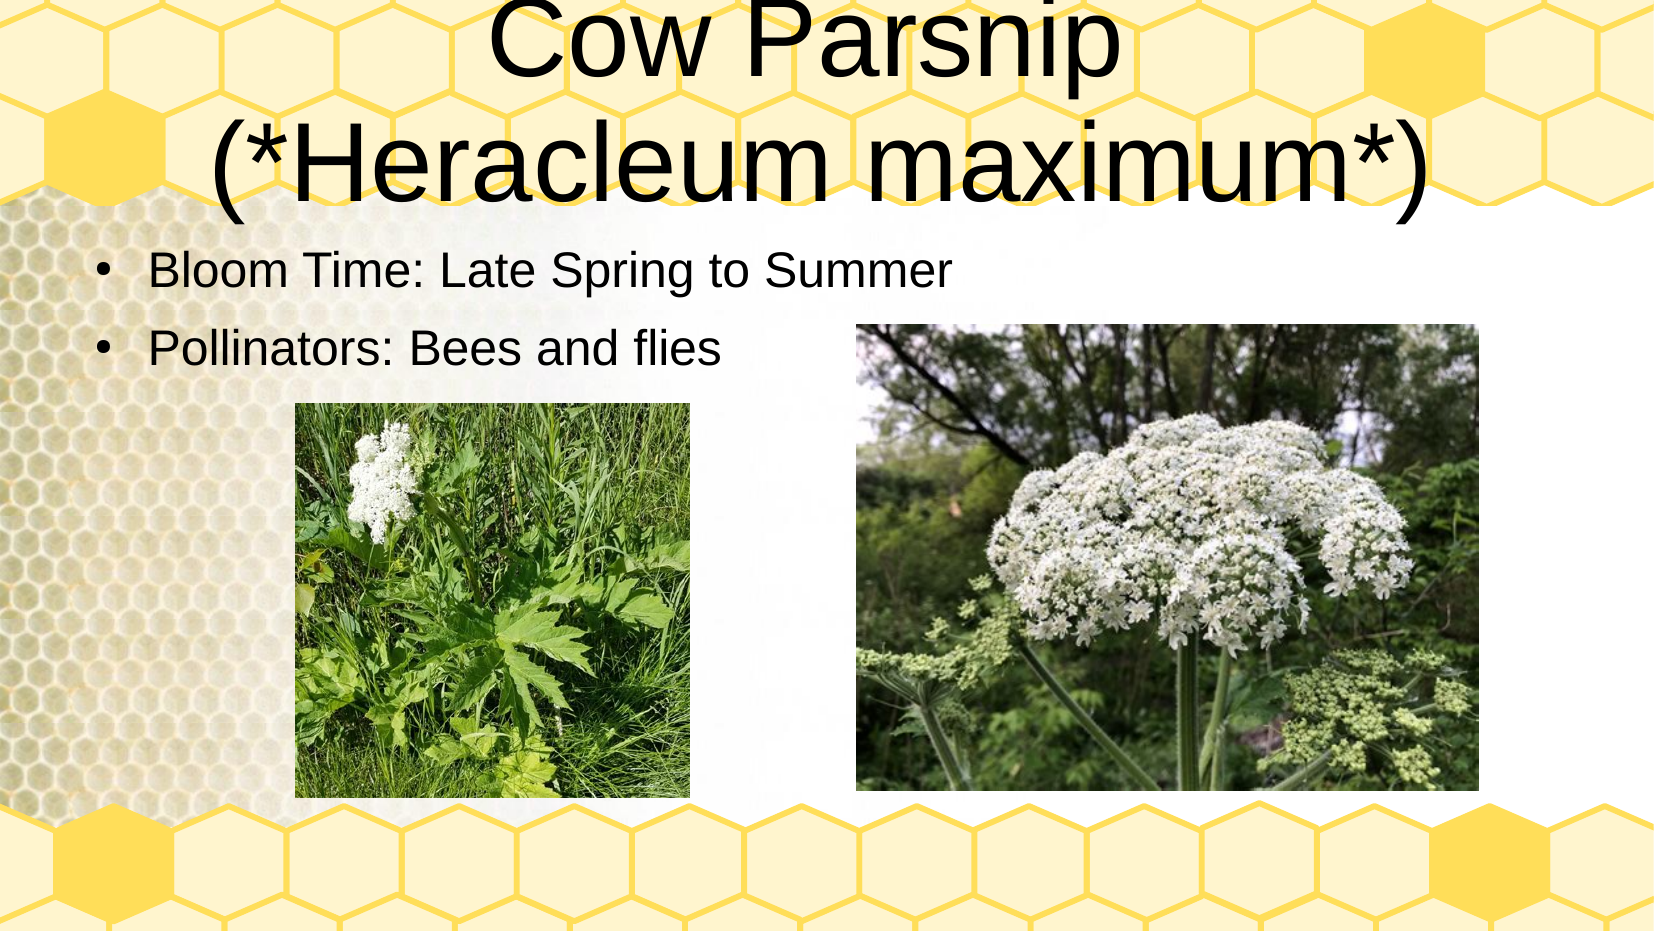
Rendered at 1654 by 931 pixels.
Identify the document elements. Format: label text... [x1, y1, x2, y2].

list Bloom Time: Late Spring to Summer Pollinators: Bees and flies [76, 242, 1565, 384]
picture [0, 186, 1654, 827]
title Cow Parsnip (*Heracleum maximum*) [76, 0, 1565, 226]
